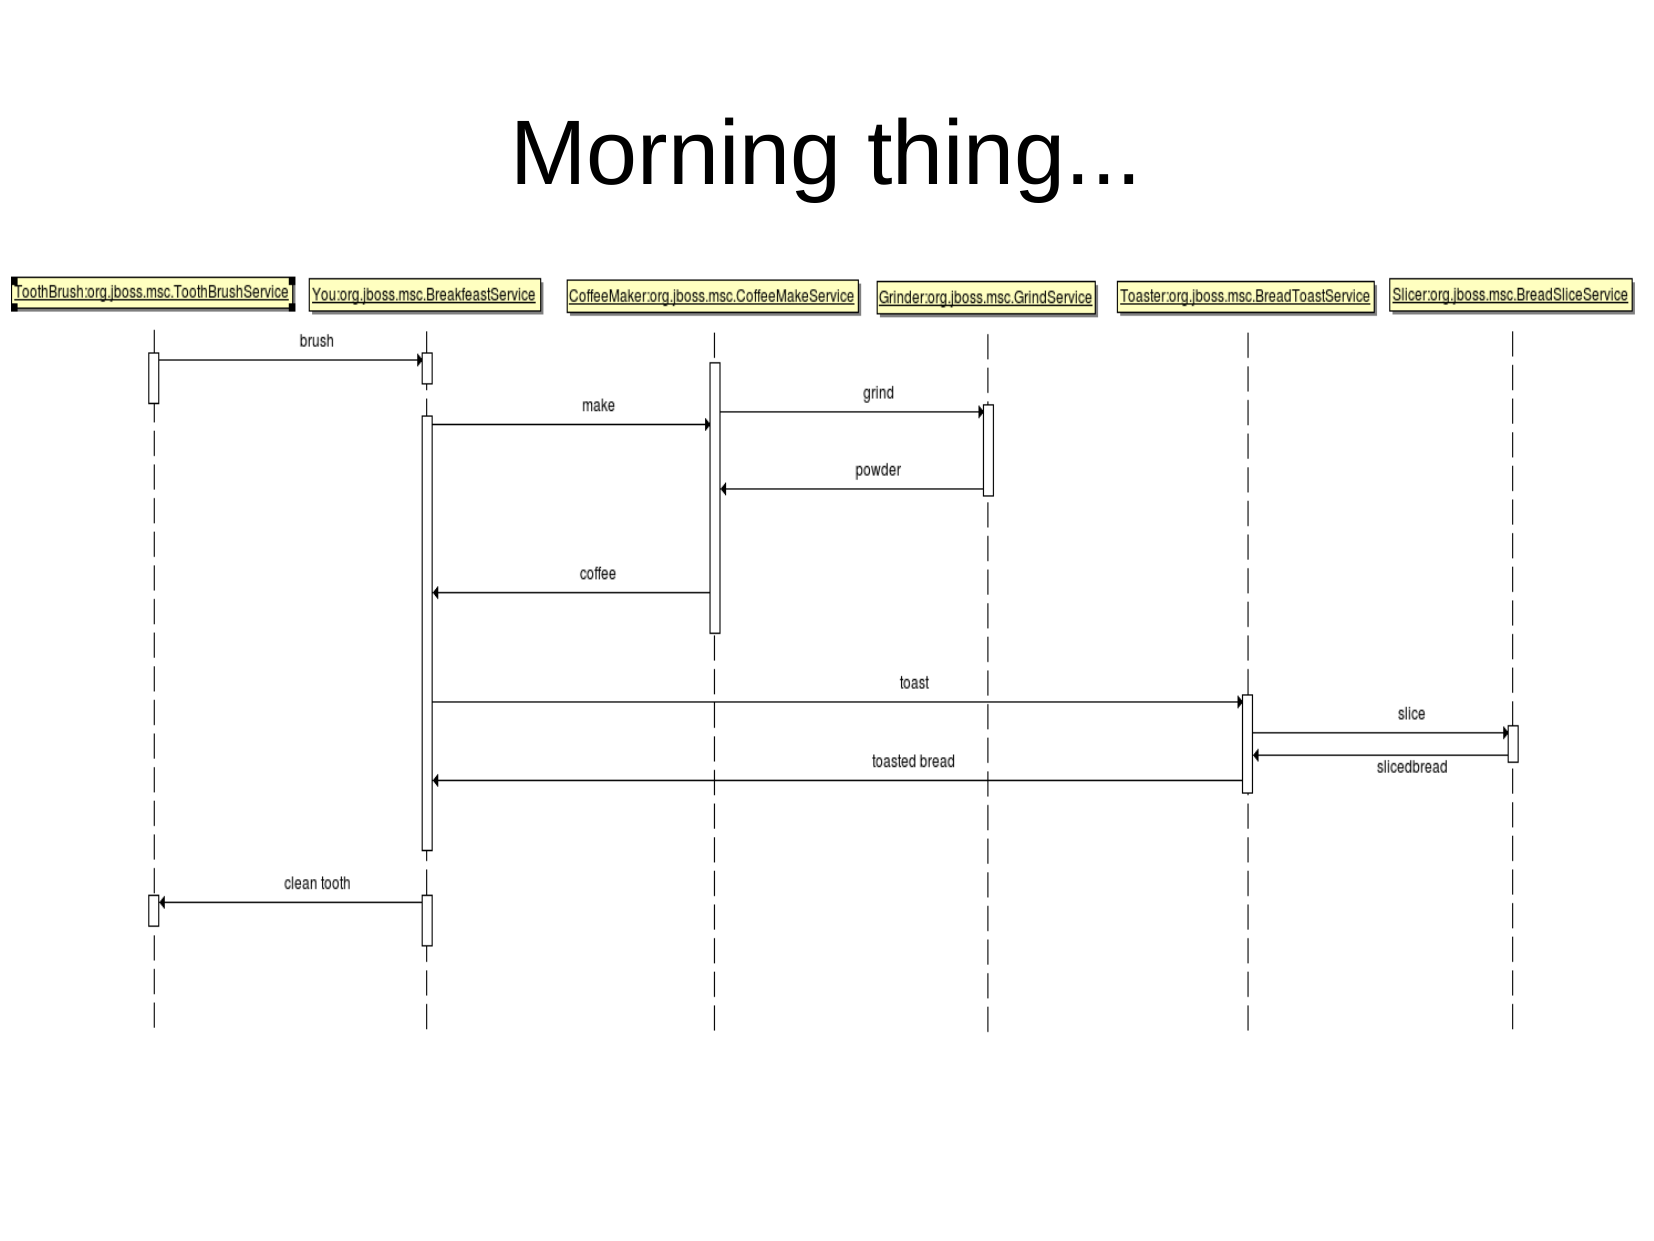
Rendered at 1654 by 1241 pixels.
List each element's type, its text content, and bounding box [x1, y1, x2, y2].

picture [11, 239, 1654, 1036]
title Morning thing... [82, 49, 1571, 239]
